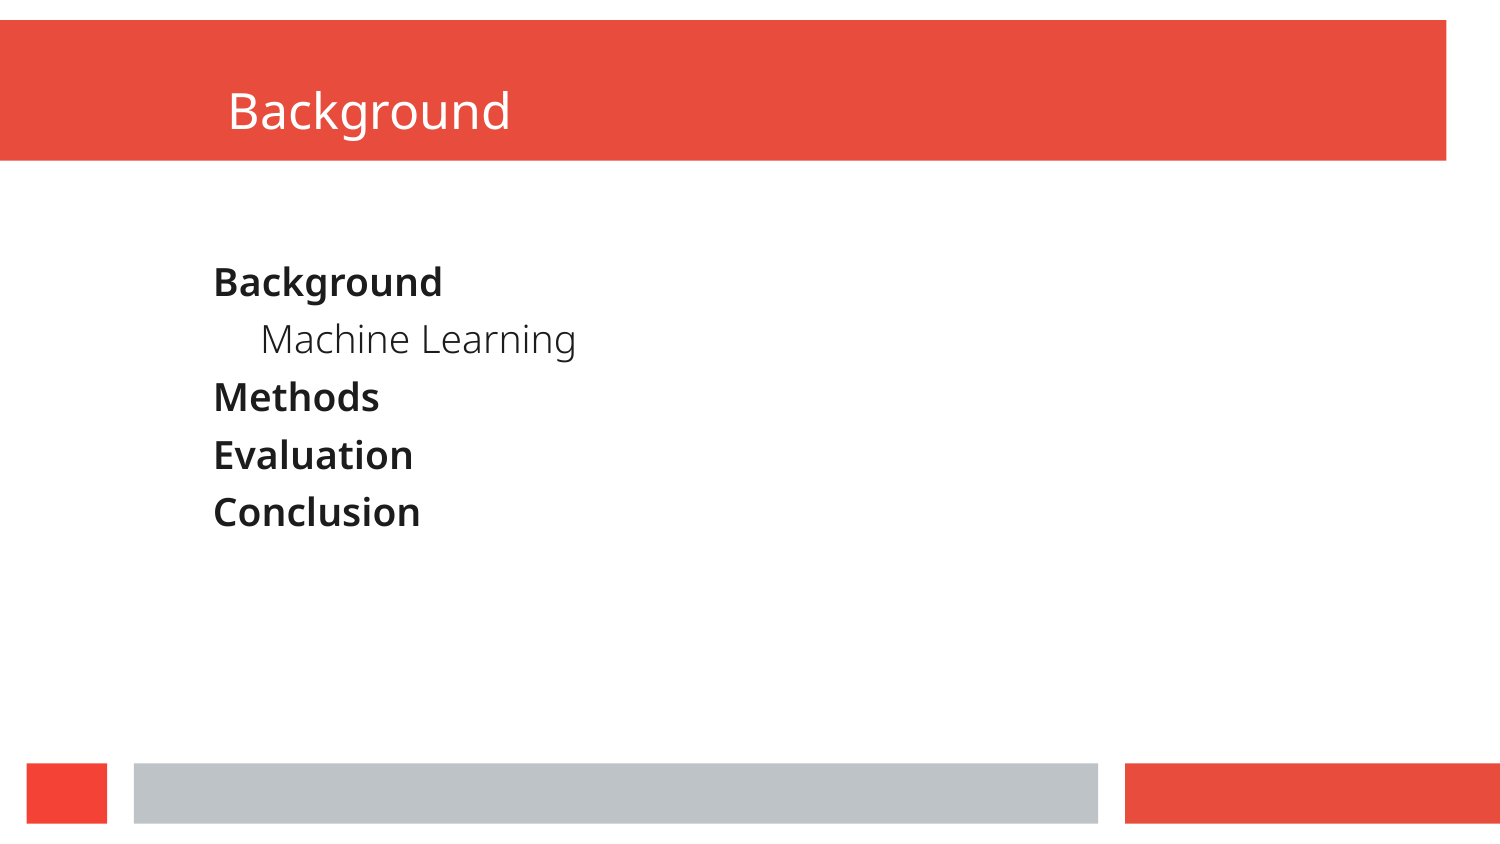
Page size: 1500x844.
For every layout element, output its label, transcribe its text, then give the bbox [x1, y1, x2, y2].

list Background Machine Learning Methods Evaluation Conclusion [212, 257, 1368, 735]
title Background [212, 64, 1368, 215]
